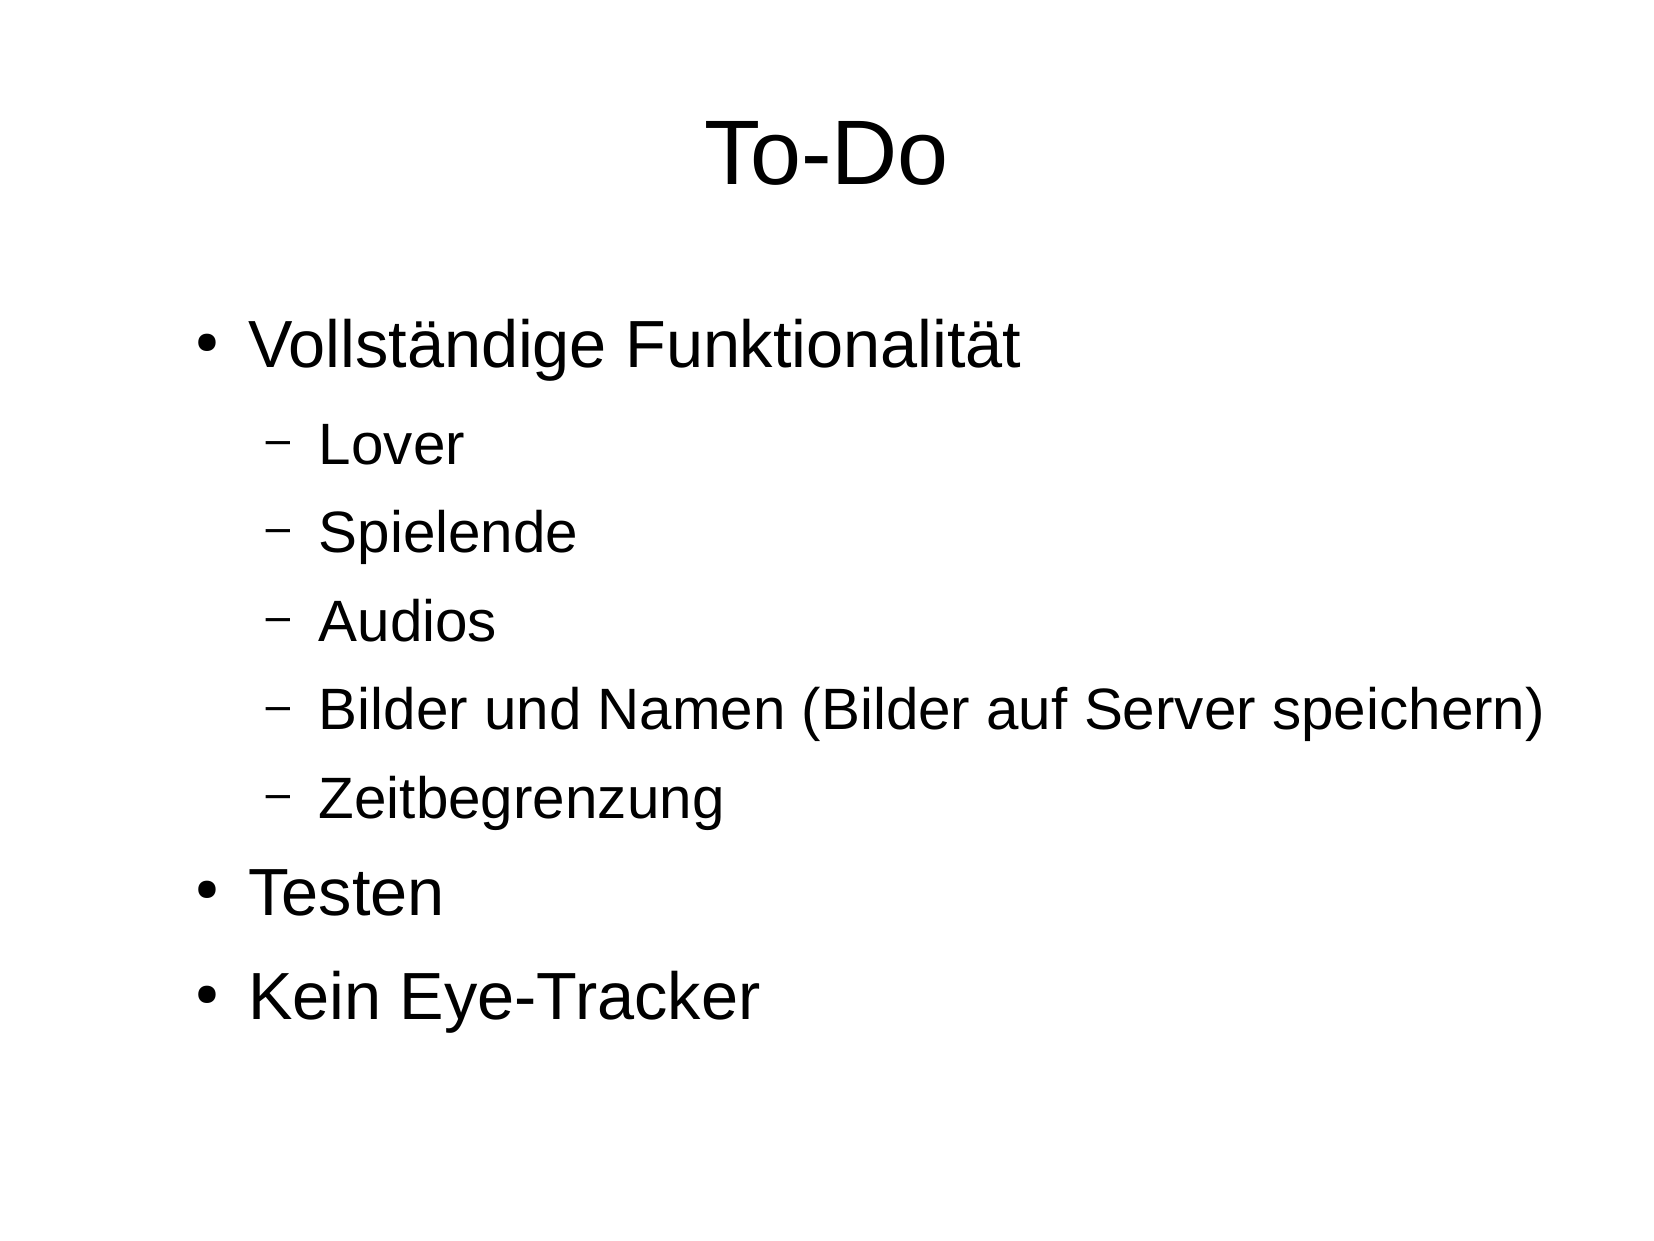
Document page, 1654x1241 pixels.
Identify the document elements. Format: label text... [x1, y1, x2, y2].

list Vollständige Funktionalität Lover Spielende Audios Bilder und Namen (Bilder auf Server speichern) Zeitbegrenzung Testen Kein Eye-Tracker [177, 307, 1654, 1034]
title To-Do [82, 49, 1571, 257]
